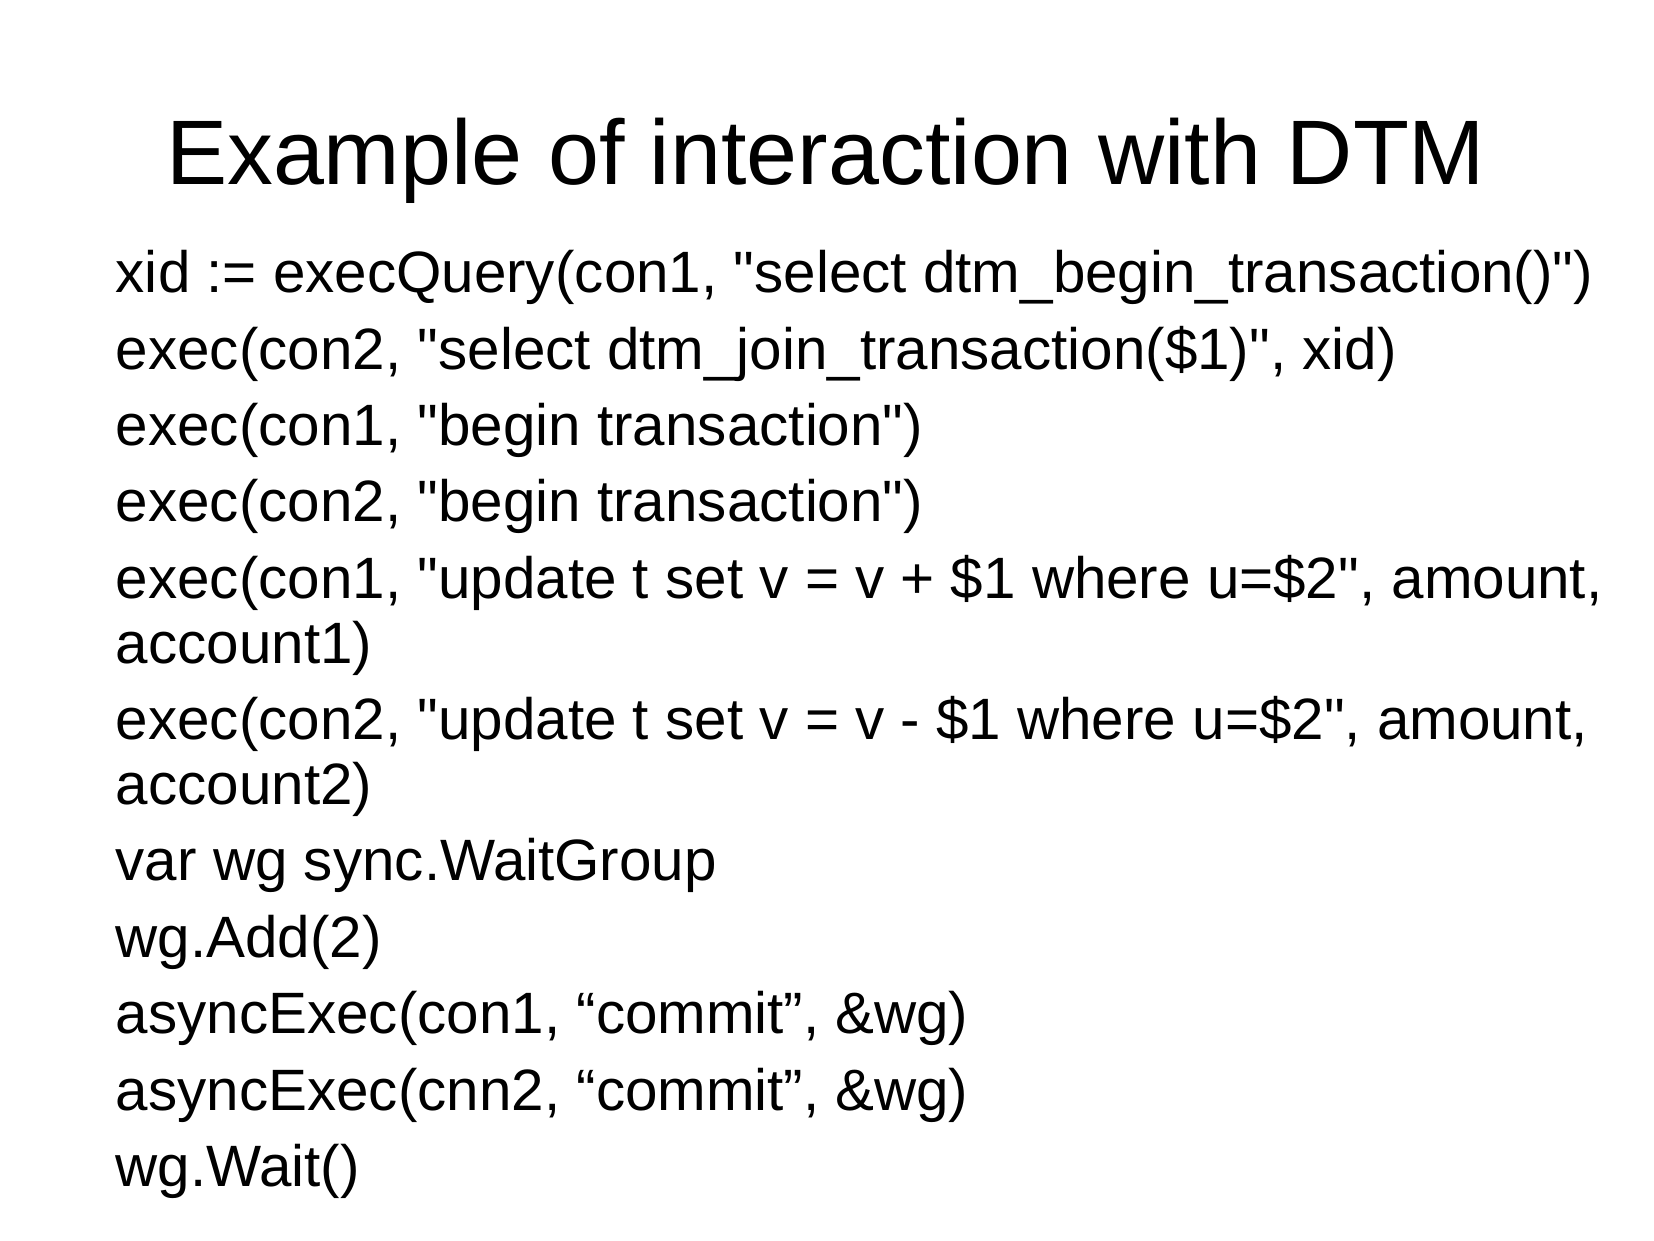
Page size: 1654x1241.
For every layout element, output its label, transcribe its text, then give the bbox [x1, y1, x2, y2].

title Example of interaction with DTM [82, 49, 1571, 240]
list xid := execQuery(con1, "select dtm_begin_transaction()") exec(con2, "select dtm_join_transaction($1)", xid) exec(con1, "begin transaction") exec(con2, "begin transaction") exec(con1, "update t set v = v + $1 where u=$2", amount, account1) exec(con2, "update t set v = v - $1 where u=$2", amount, account2) var wg sync.WaitGroup wg.Add(2) asyncExec(con1, “commit”, &wg) asyncExec(cnn2, “commit”, &wg) wg.Wait() [45, 240, 1636, 1199]
